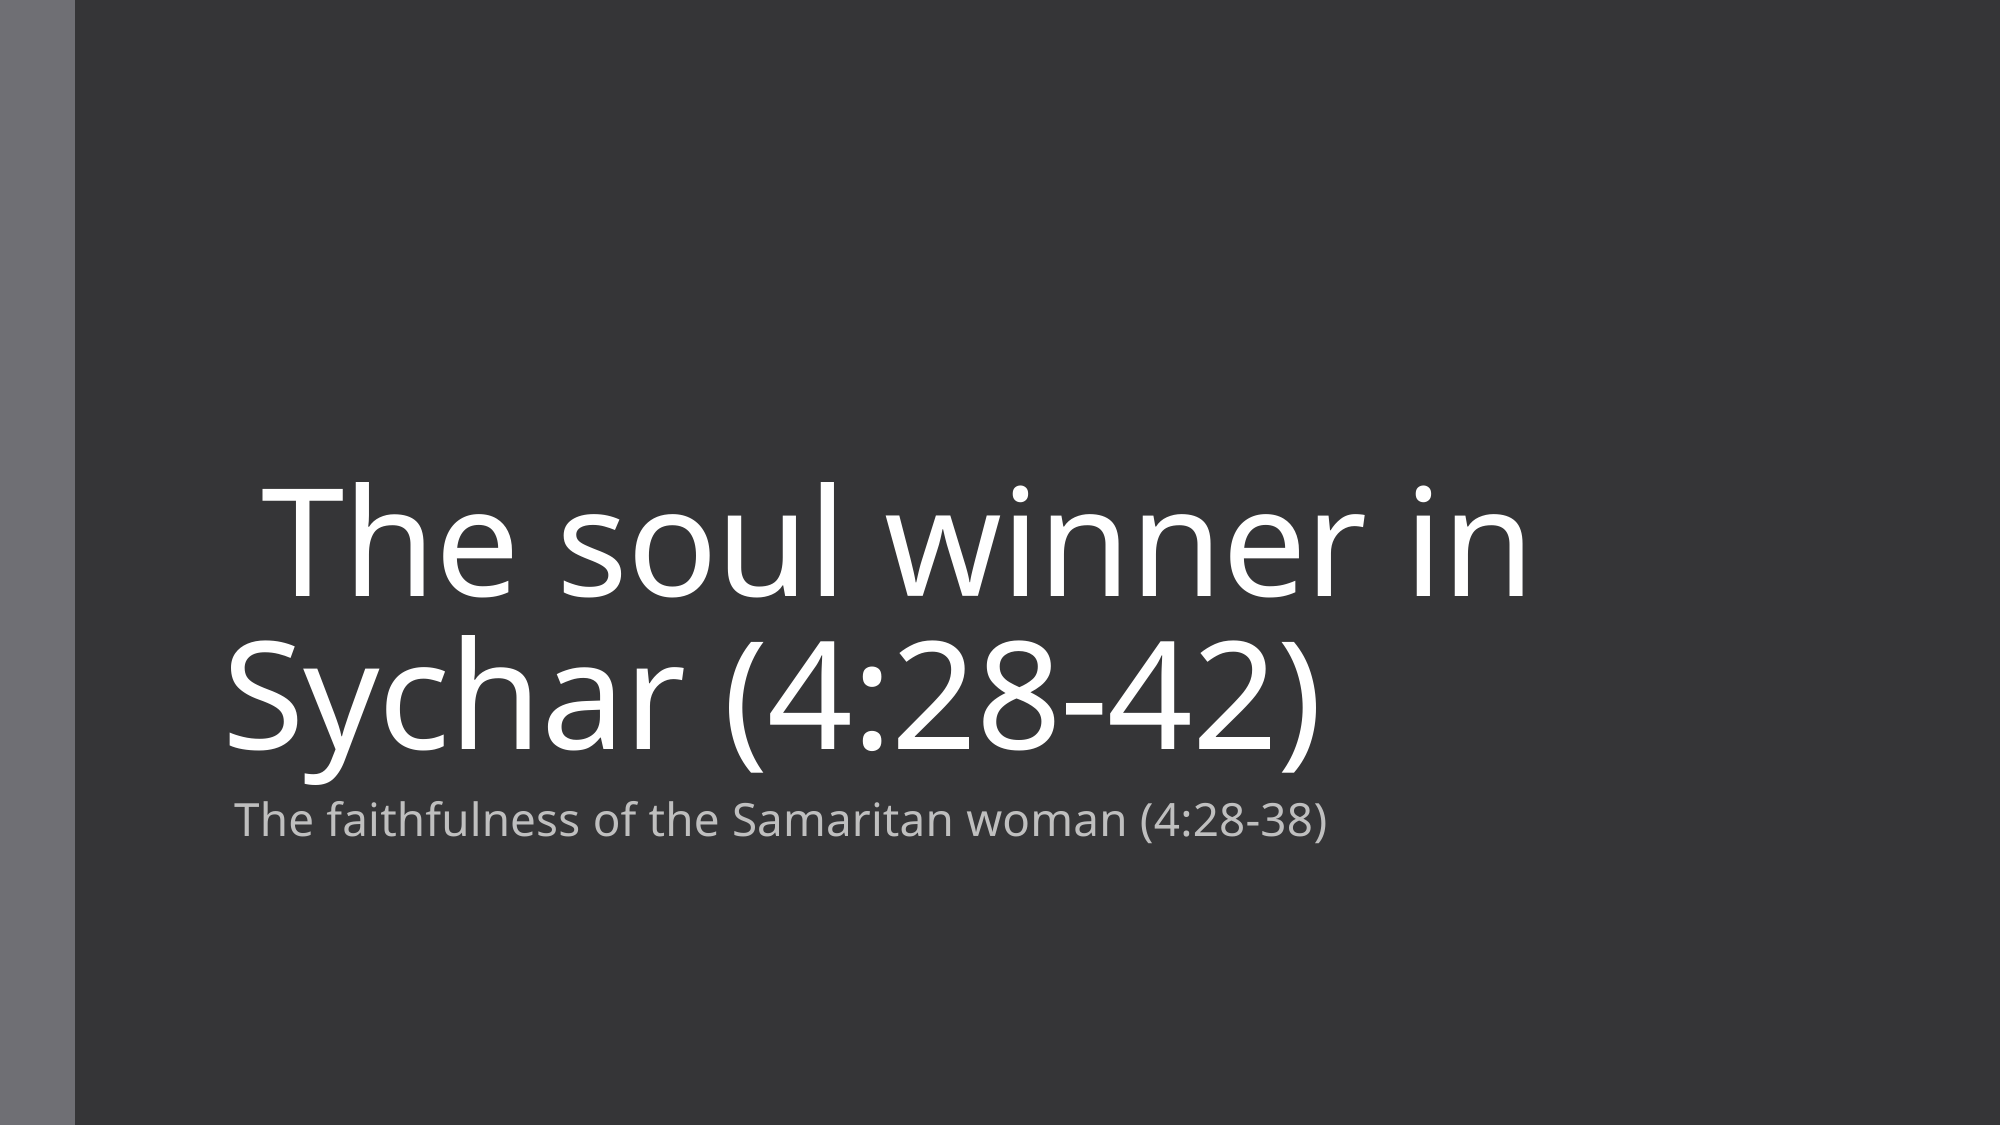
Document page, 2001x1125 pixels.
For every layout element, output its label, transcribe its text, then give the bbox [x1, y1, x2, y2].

title The soul winner in Sychar (4:28-42) [206, 124, 1752, 787]
subtitle The faithfulness of the Samaritan woman (4:28-38) [206, 787, 1752, 1066]
